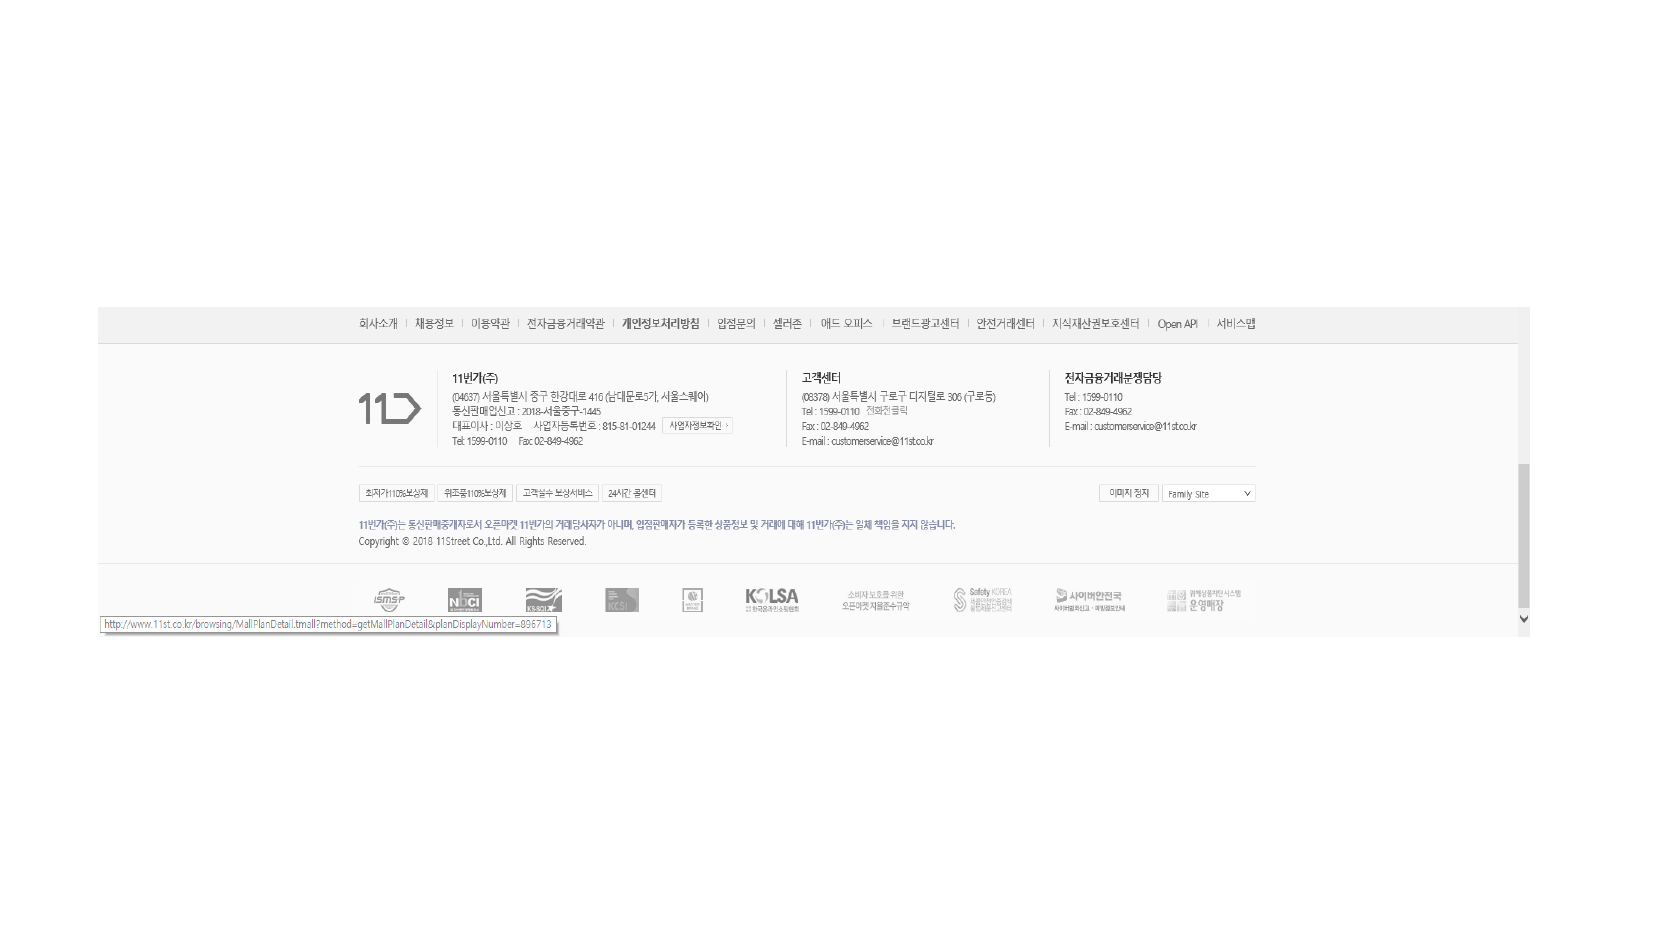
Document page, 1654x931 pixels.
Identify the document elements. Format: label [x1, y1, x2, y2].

picture [98, 307, 1530, 637]
